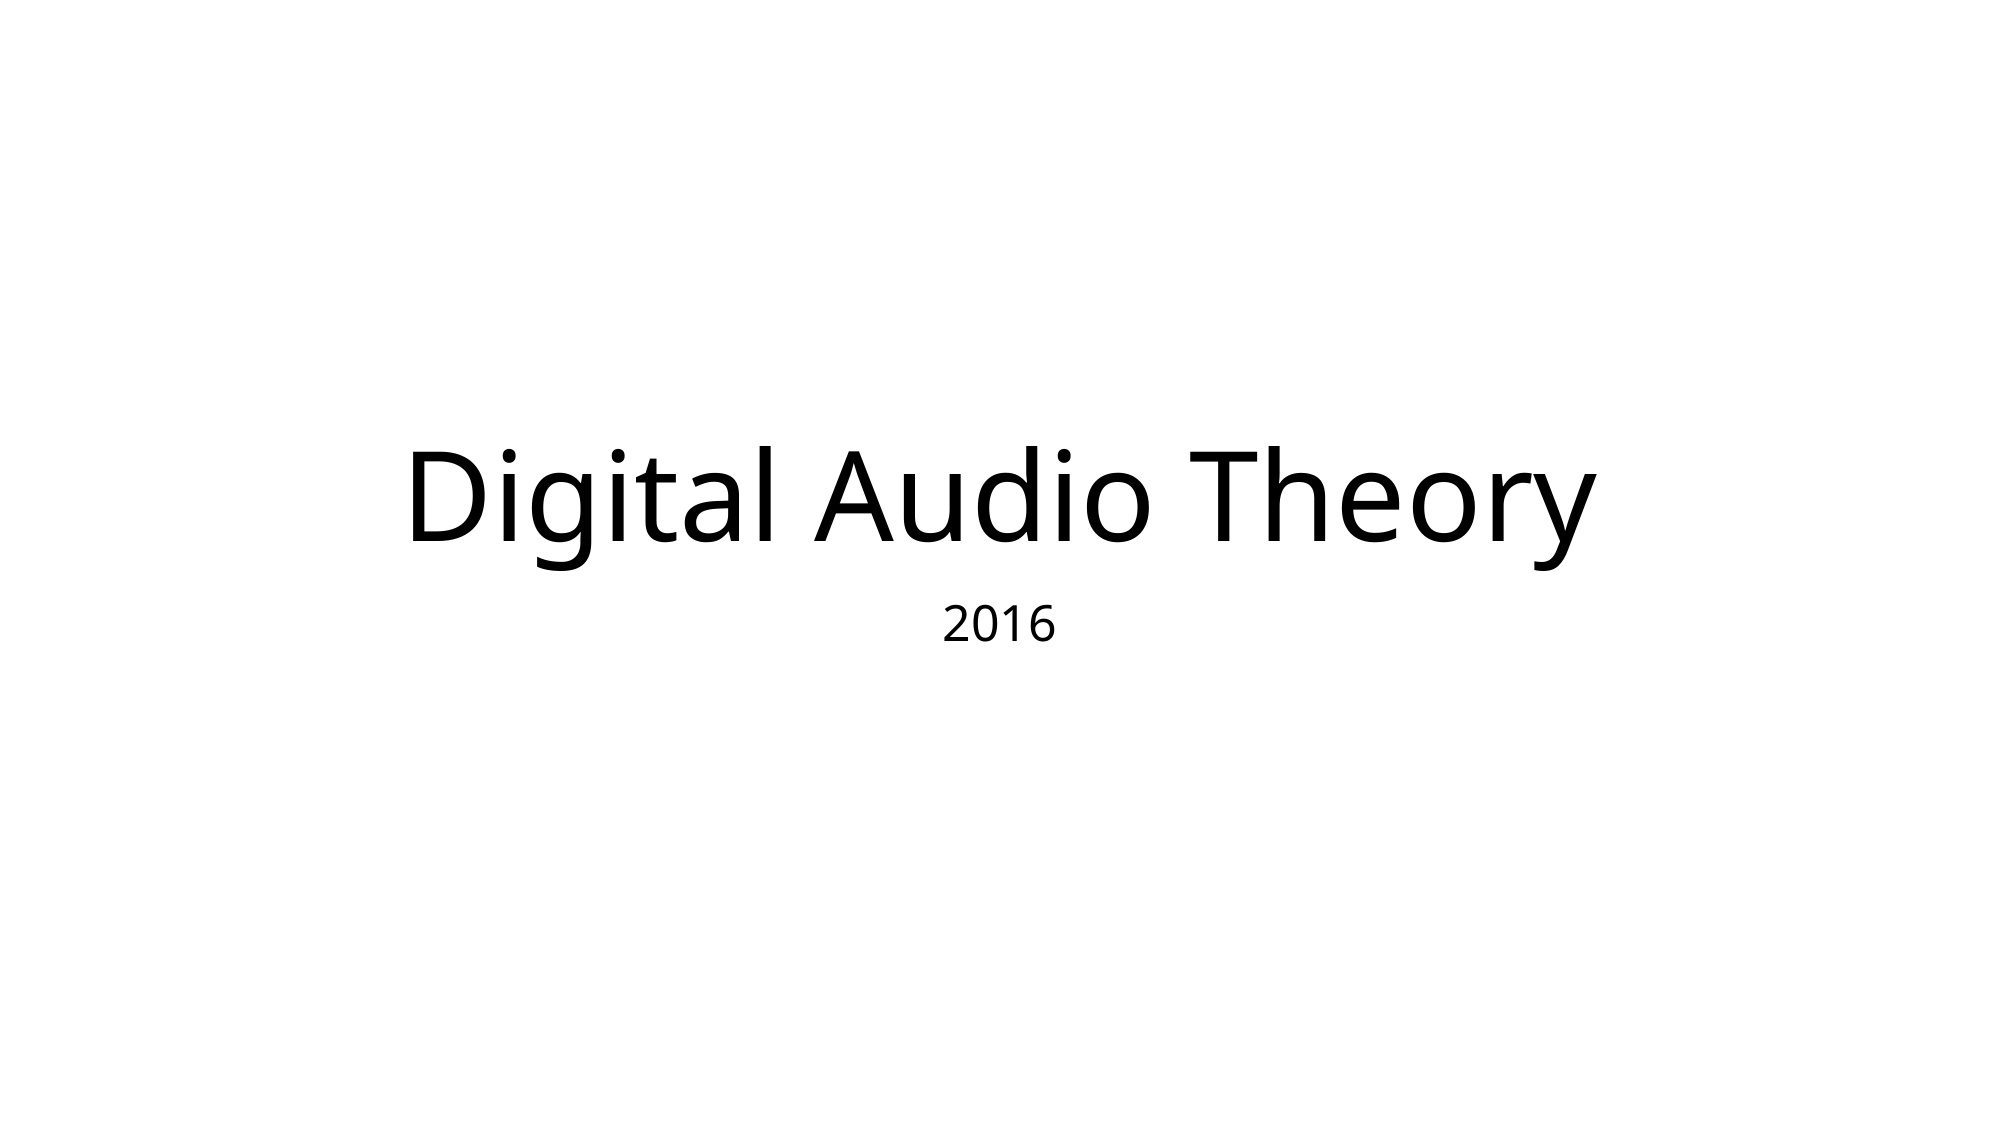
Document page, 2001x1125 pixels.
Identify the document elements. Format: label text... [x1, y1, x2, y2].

subtitle 2016 [249, 590, 1750, 863]
title Digital Audio Theory [249, 184, 1750, 576]
